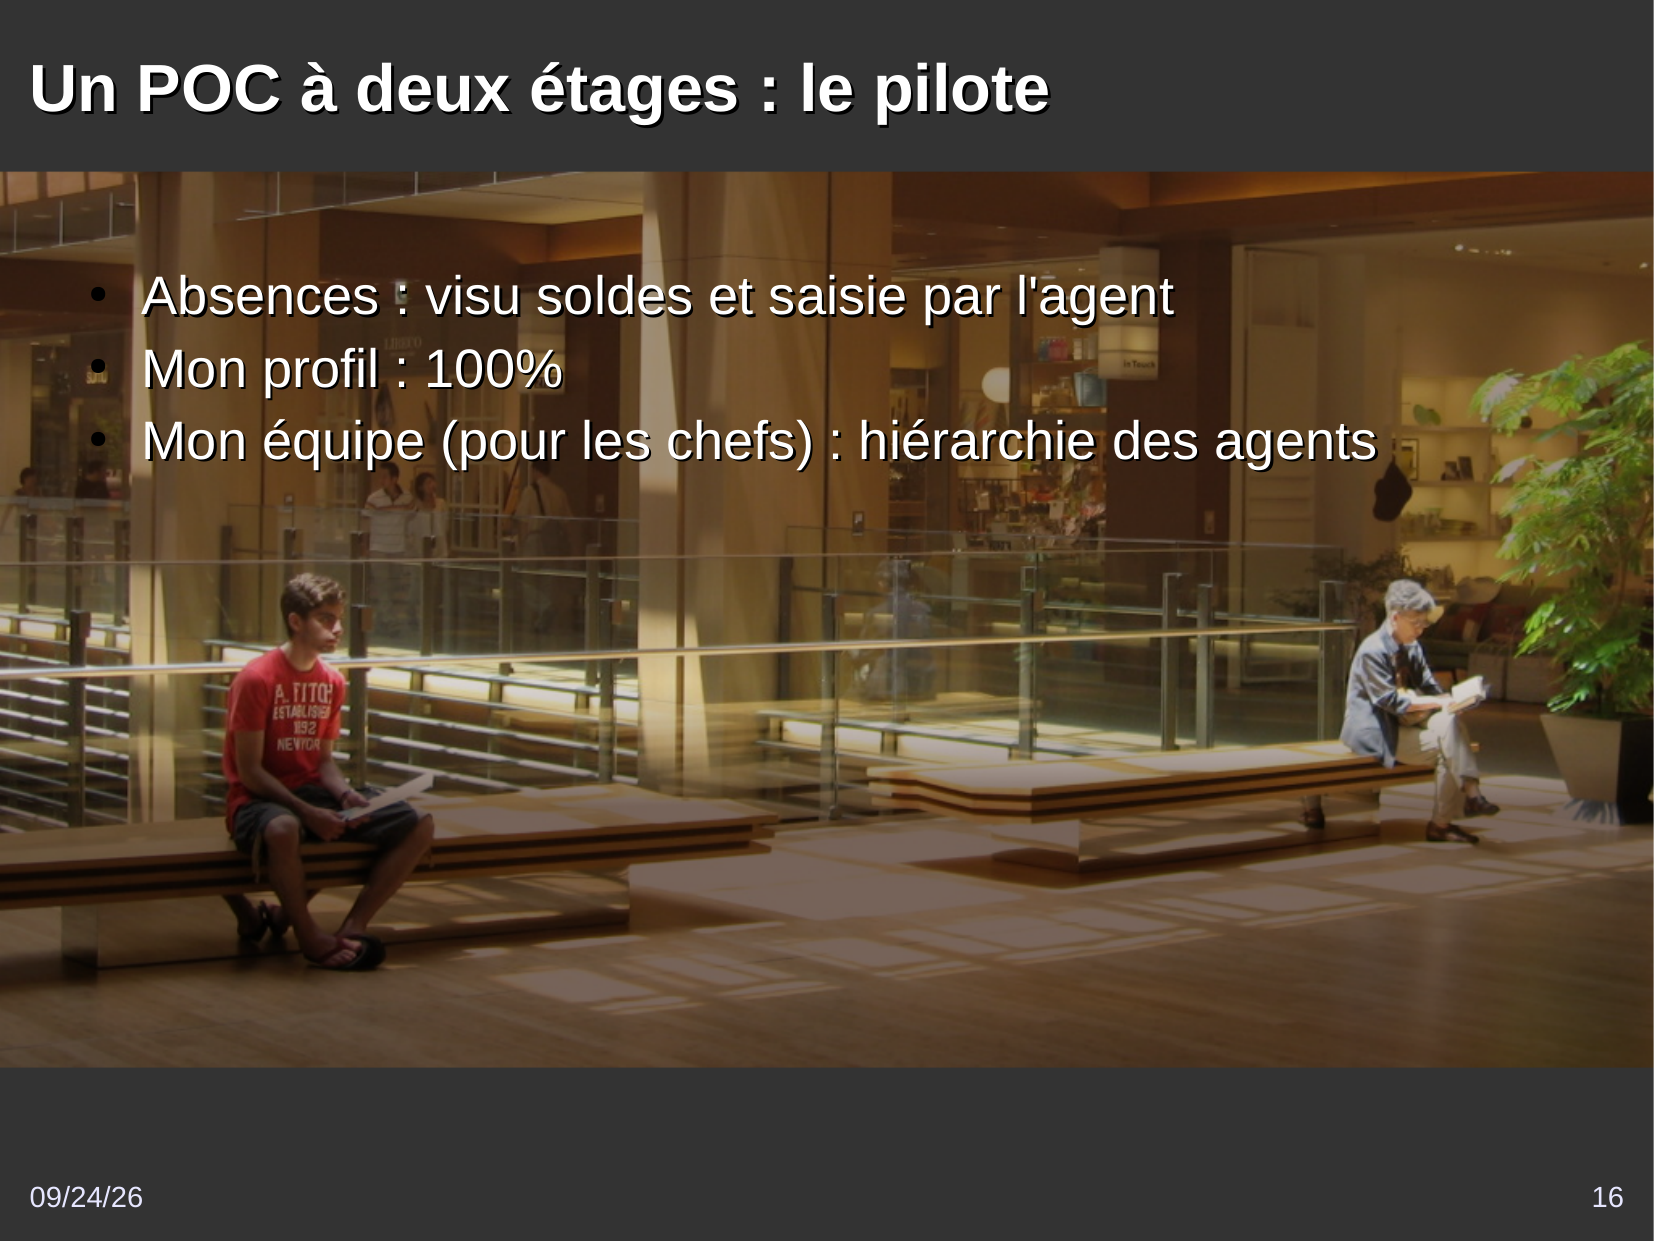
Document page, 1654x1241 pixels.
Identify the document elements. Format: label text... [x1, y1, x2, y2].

list Absences : visu soldes et saisie par l'agent Mon profil : 100% Mon équipe (pour les chefs) : hiérarchie des agents [0, 265, 1477, 472]
picture [0, 0, 1654, 1241]
title Un POC à deux étages : le pilote [29, 0, 1506, 178]
